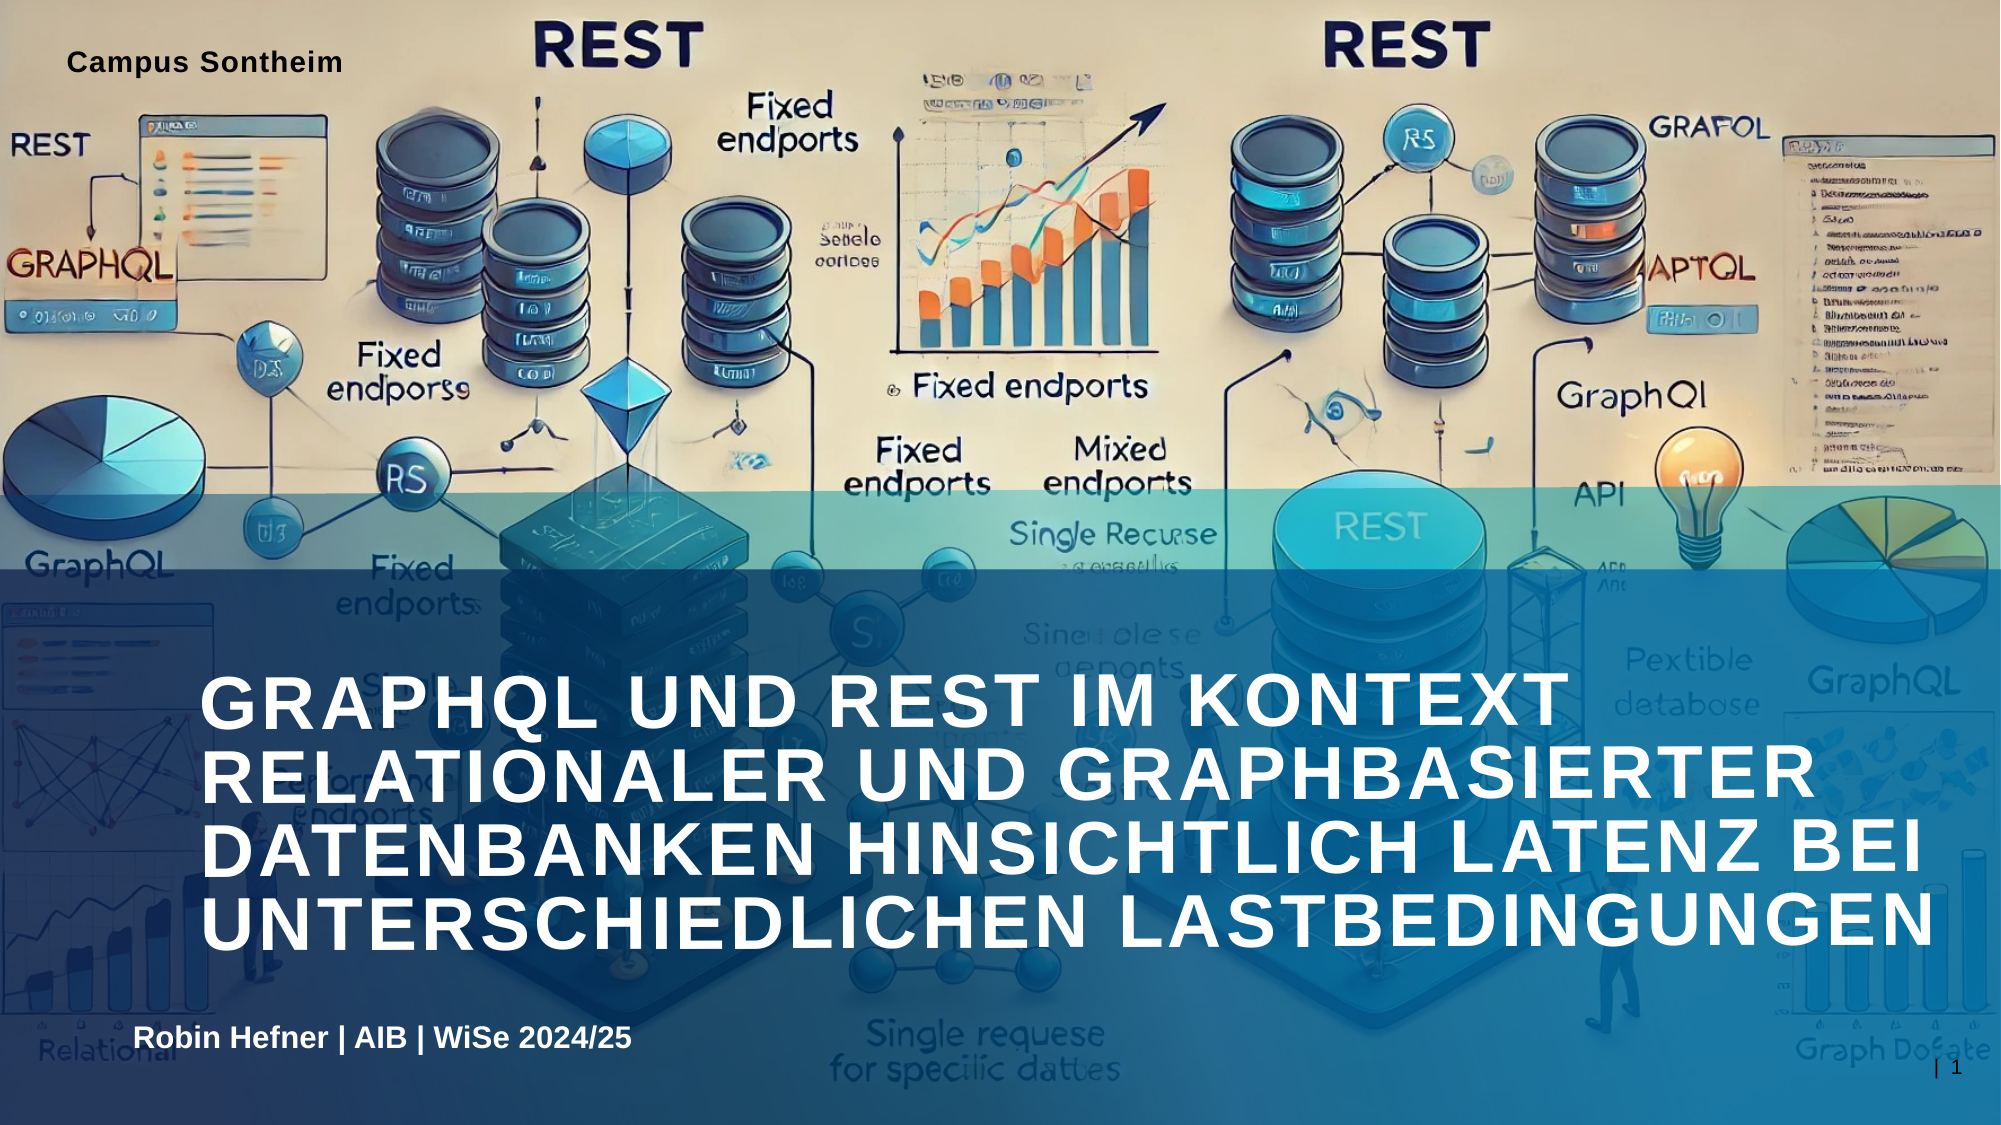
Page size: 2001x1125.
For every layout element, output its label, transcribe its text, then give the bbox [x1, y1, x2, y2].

slide_number | <Foliennummer> [1624, 1054, 1963, 1093]
title GraphQL und REST im Kontext relationaler und graphbasierter Datenbanken hinsichtlich Latenz bei unterschiedlichen Lastbedingungen [0, 485, 2000, 1125]
text_box Robin Hefner | AIB | WiSe 2024/25 [118, 1013, 728, 1063]
picture [0, 0, 2001, 1125]
slide_number Campus Sontheim [66, 42, 1277, 84]
